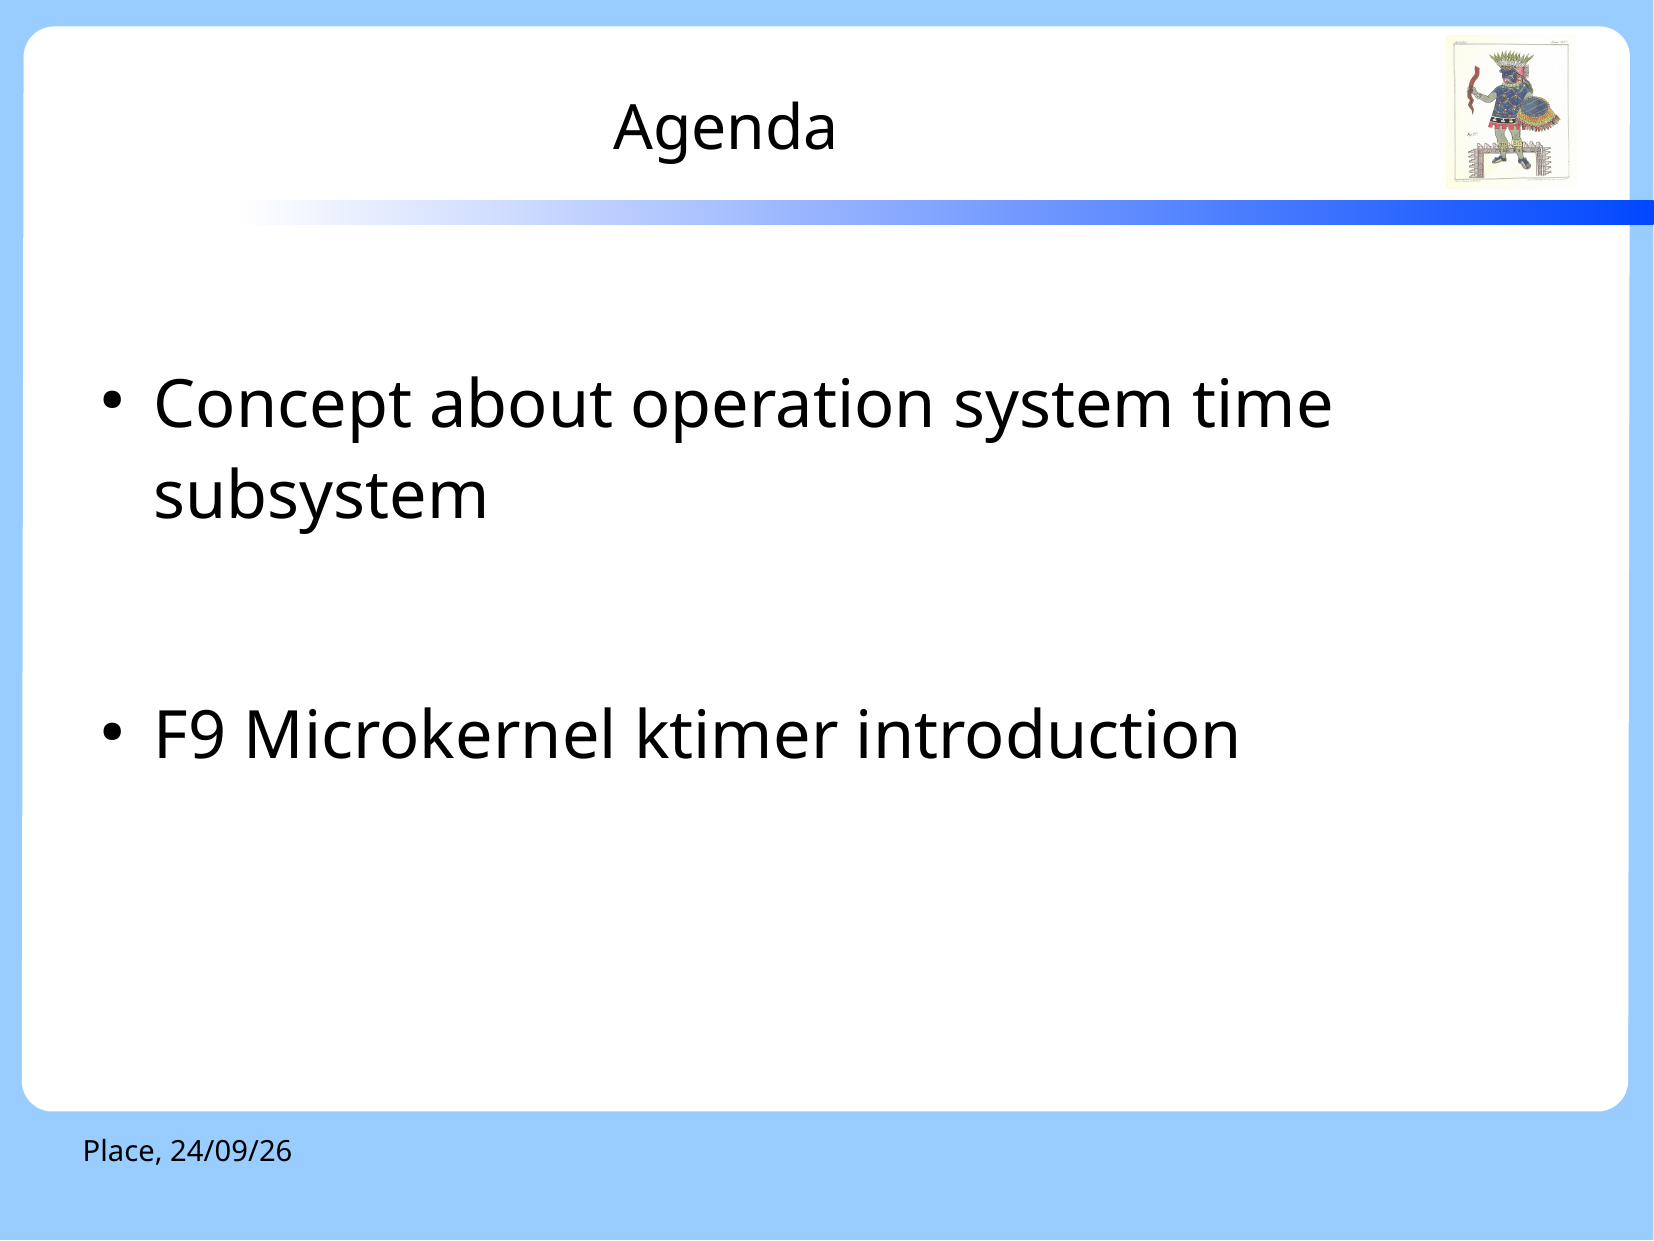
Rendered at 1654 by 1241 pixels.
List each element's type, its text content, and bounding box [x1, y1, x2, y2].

picture [1446, 35, 1577, 189]
list Concept about operation system time subsystem F9 Microkernel ktimer introduction [82, 236, 1571, 1055]
title Agenda [82, 49, 1371, 201]
